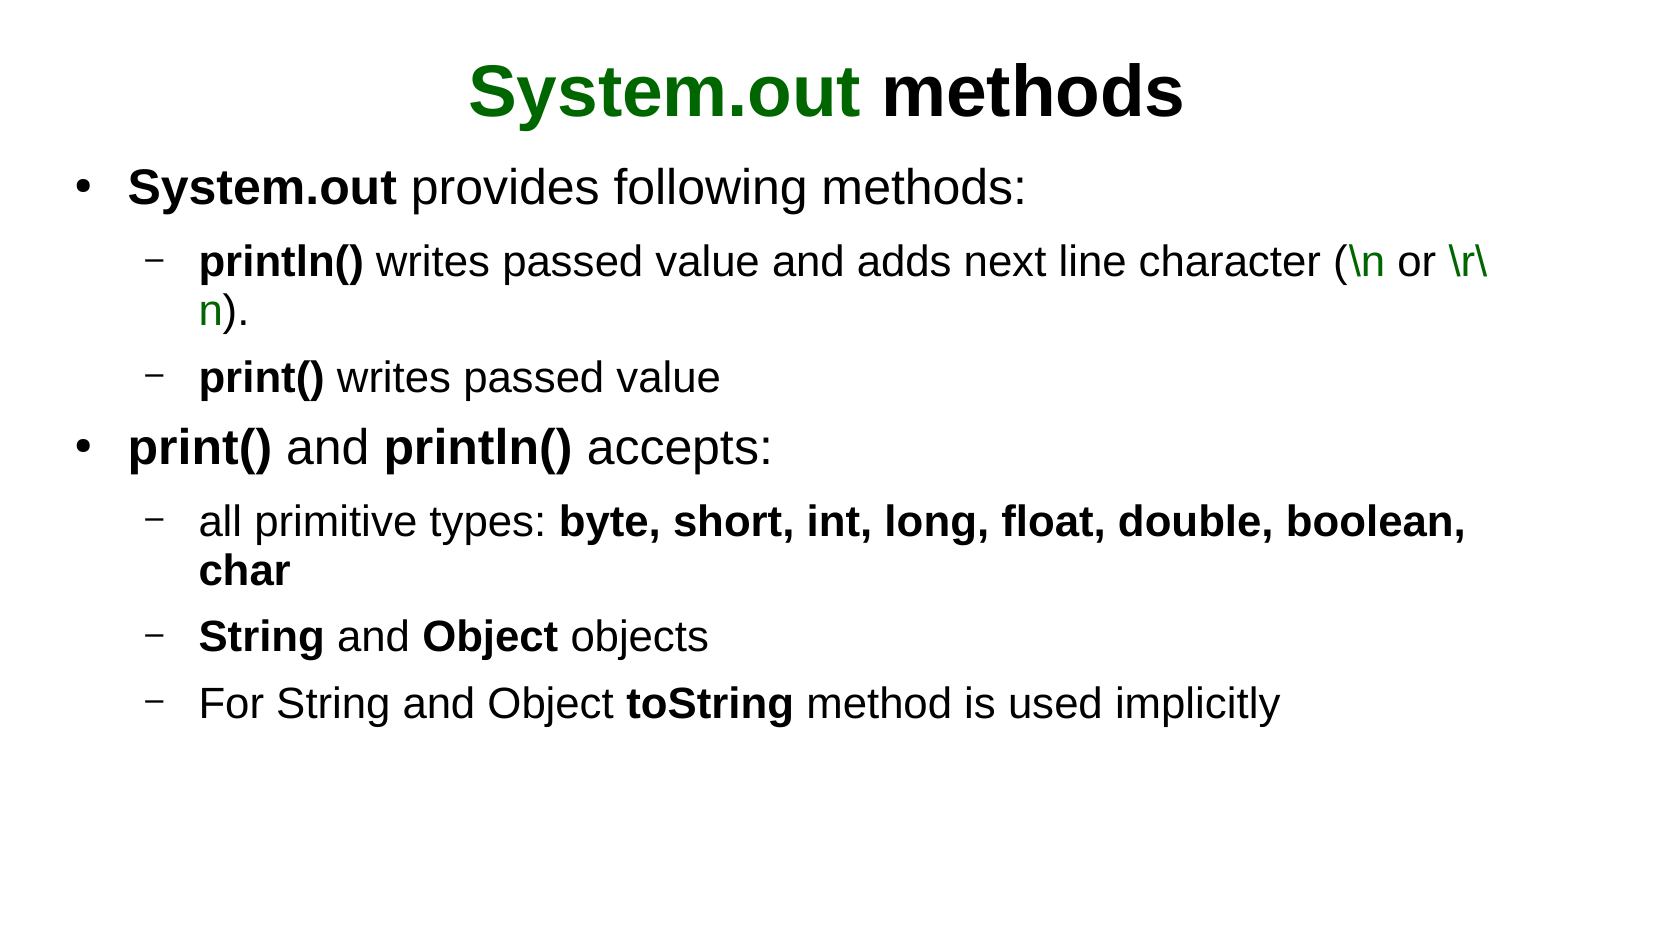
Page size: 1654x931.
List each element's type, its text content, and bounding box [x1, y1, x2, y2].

list System.out provides following methods: println() writes passed value and adds next line character (\n or \r\n). print() writes passed value print() and println() accepts: all primitive types: byte, short, int, long, float, double, boolean, char String and Object objects For String and Object toString method is used implicitly [56, 159, 1512, 880]
title System.out methods [82, 50, 1571, 133]
